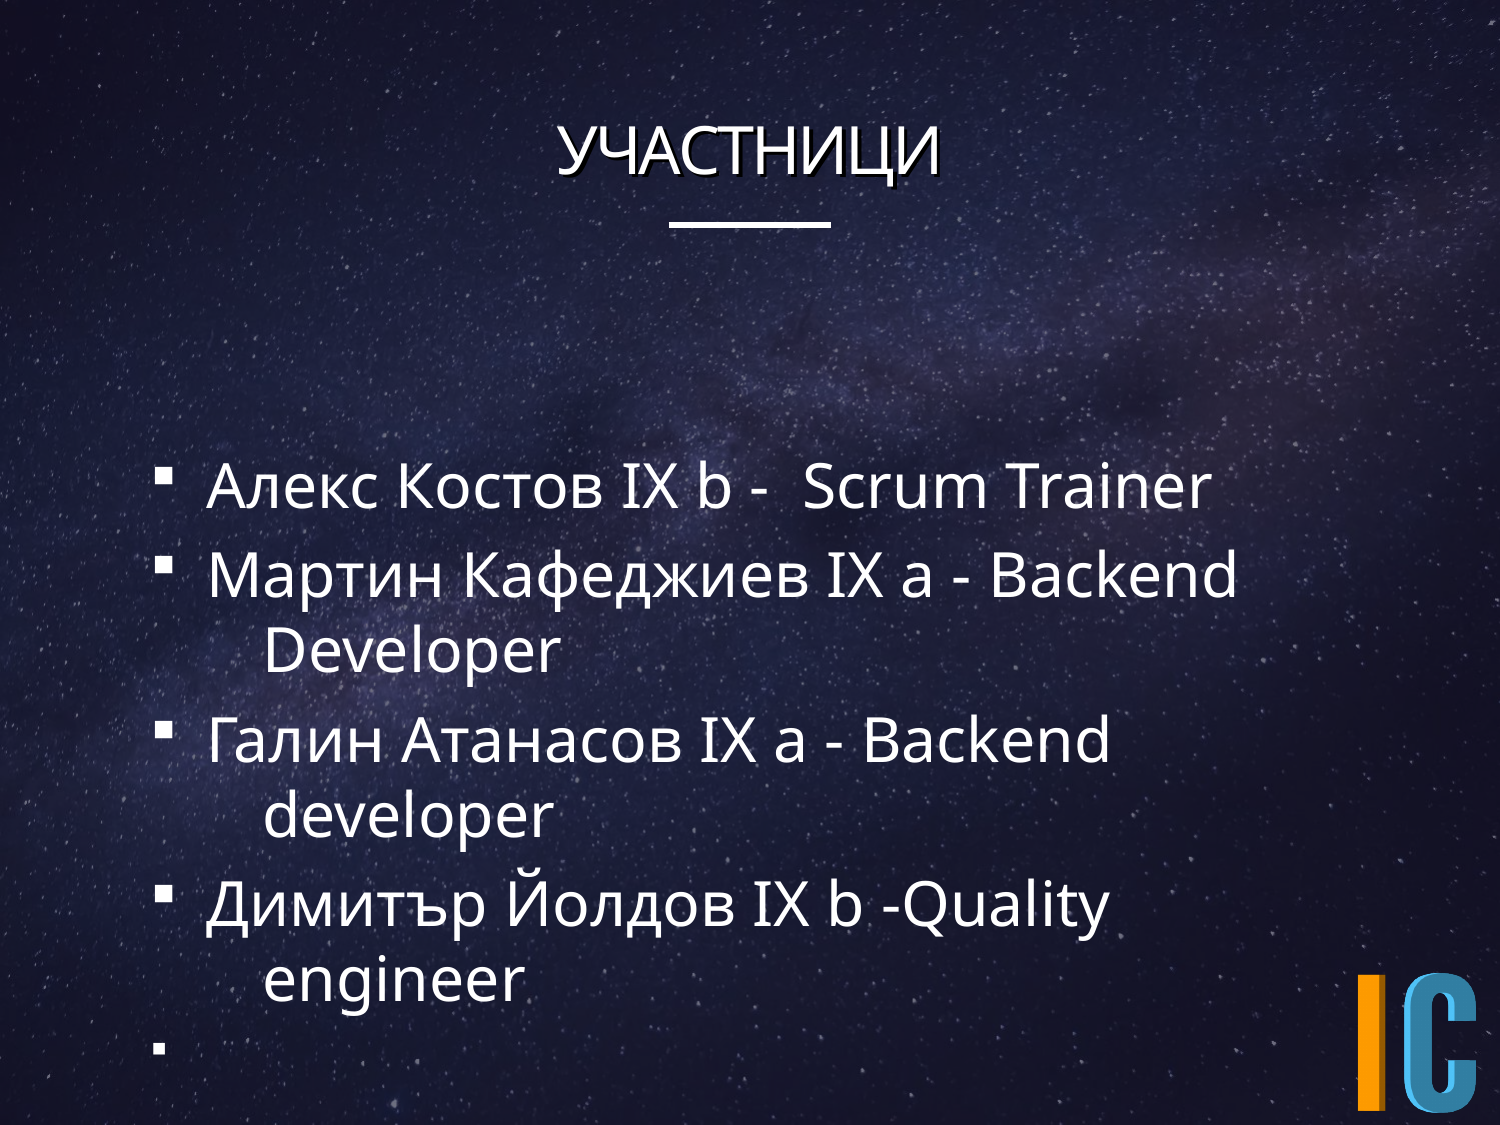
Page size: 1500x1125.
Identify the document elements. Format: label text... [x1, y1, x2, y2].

picture [1312, 952, 1500, 1125]
title Участници [112, 99, 1388, 200]
list Алекс Костов IX b - Scrum Trainer Мартин Кафеджиев IX a - Backend Developer Галин Атанасов IX a - Backend developer Димитър Йолдов IX b -Quality engineer [112, 438, 1388, 1026]
